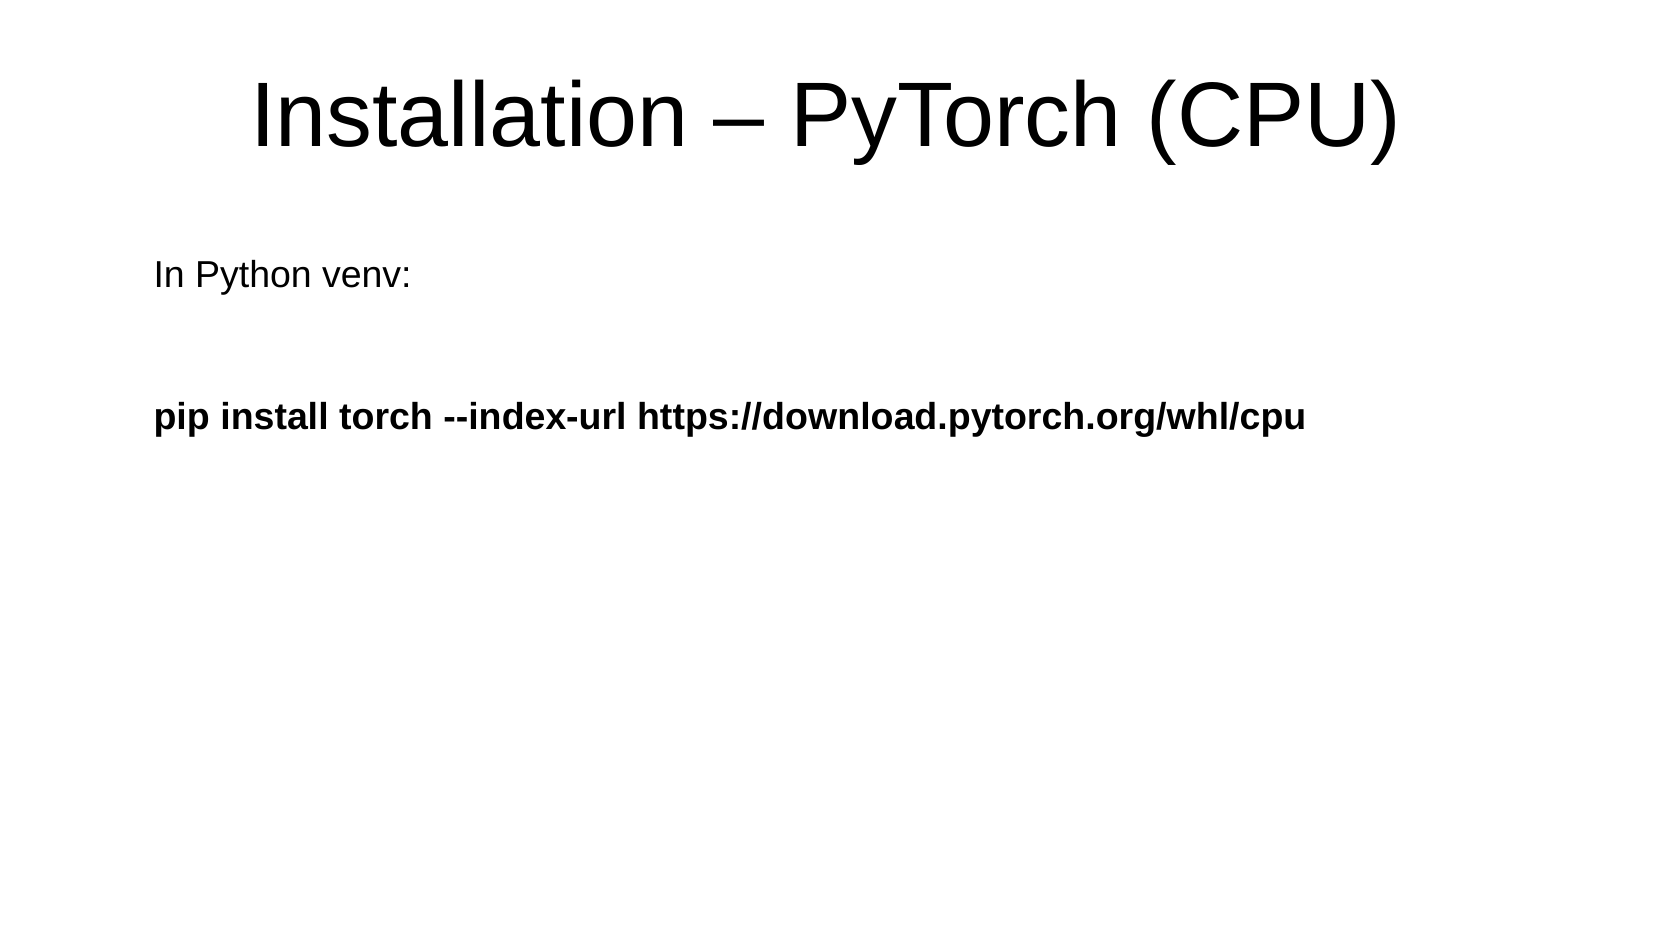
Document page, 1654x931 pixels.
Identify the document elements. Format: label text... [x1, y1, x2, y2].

list In Python venv: pip install torch --index-url https://download.pytorch.org/whl/cpu [82, 253, 1571, 793]
title Installation – PyTorch (CPU) [82, 37, 1571, 193]
